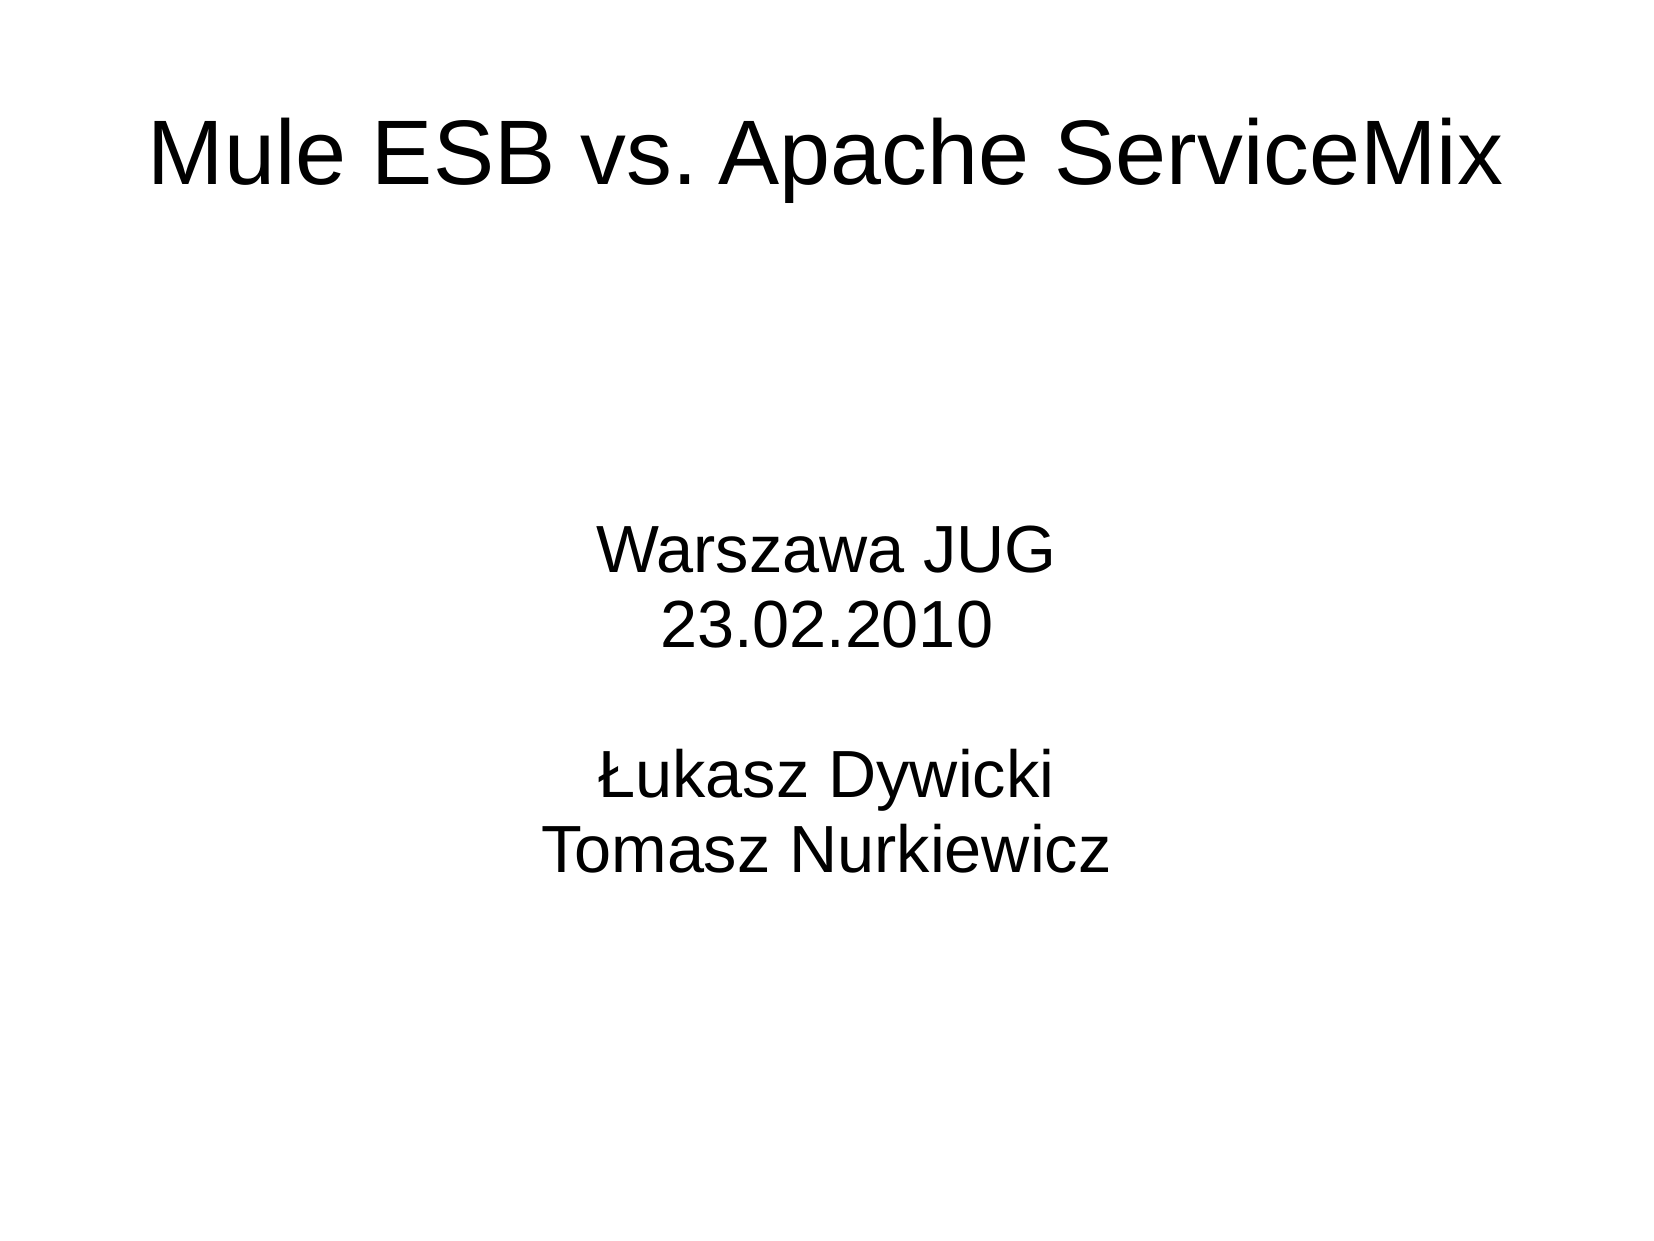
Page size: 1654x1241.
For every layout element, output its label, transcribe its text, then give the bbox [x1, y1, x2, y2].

title Mule ESB vs. Apache ServiceMix [82, 56, 1571, 250]
subtitle Warszawa JUG 23.02.2010 Łukasz Dywicki Tomasz Nurkiewicz [82, 297, 1571, 1102]
